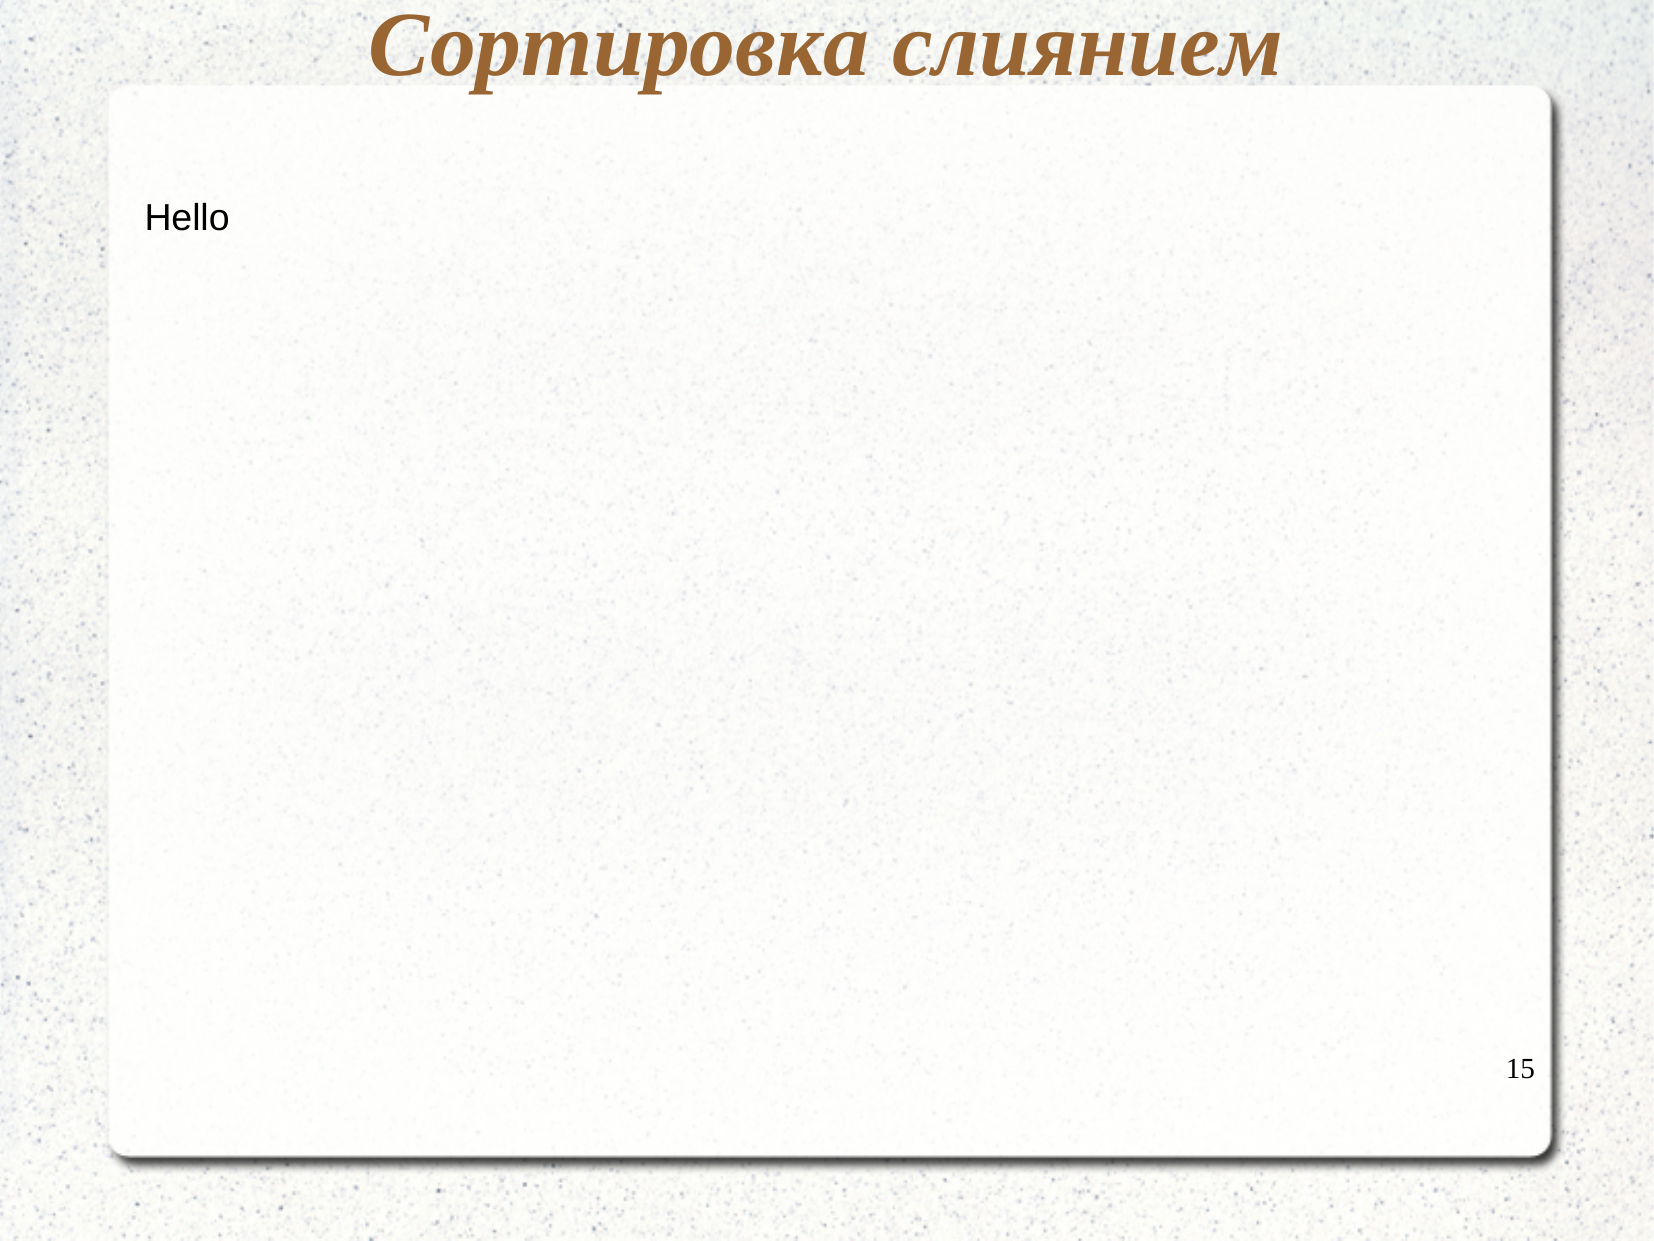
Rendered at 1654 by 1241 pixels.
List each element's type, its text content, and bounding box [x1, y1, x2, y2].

text_box Hello [129, 188, 245, 246]
title Сортировка слиянием [11, 0, 1642, 96]
picture [0, 0, 1654, 1241]
